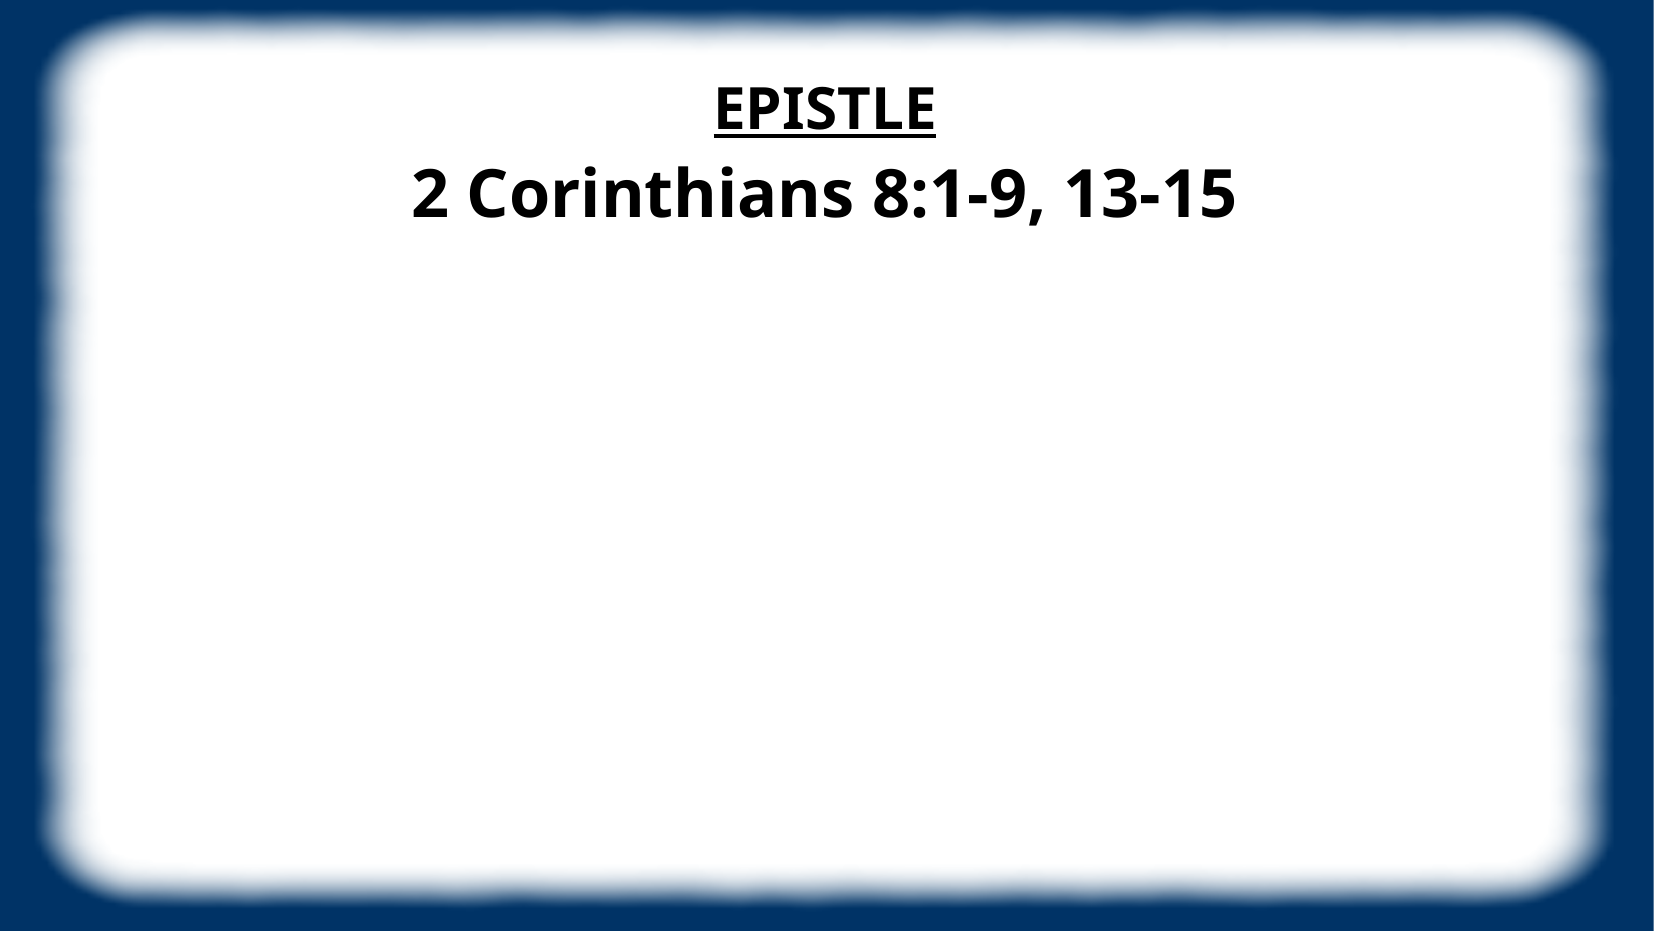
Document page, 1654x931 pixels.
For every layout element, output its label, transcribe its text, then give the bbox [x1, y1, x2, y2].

text_box EPISTLE 2 Corinthians 8:1-9, 13-15 [105, 60, 1546, 313]
picture [0, 0, 1654, 931]
